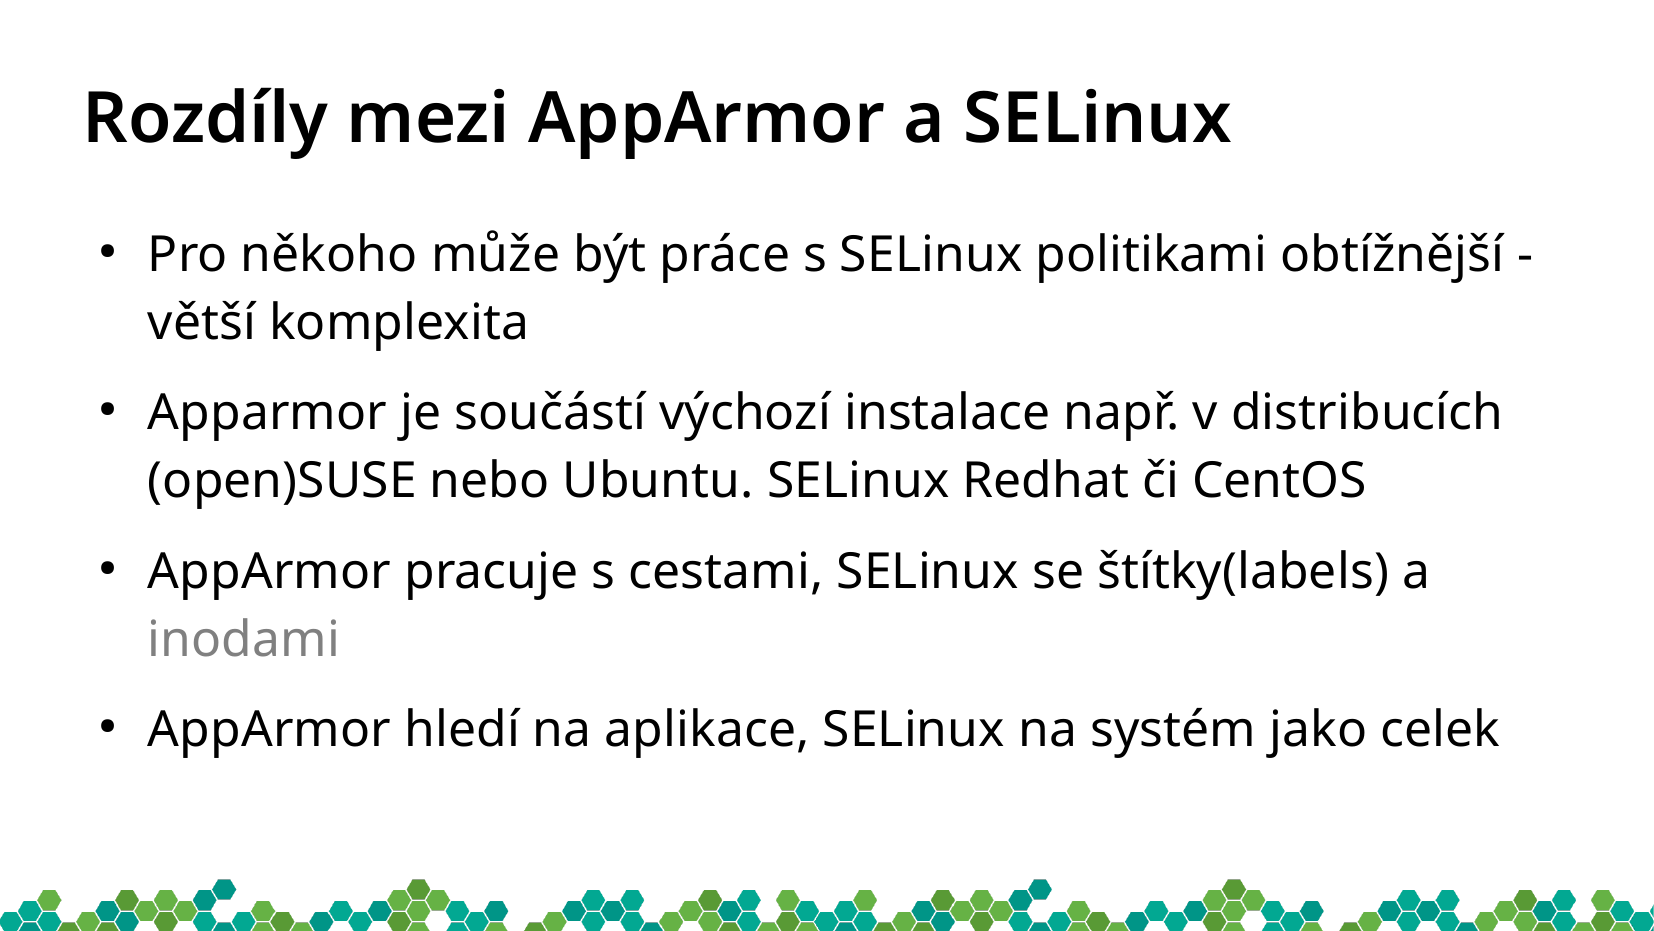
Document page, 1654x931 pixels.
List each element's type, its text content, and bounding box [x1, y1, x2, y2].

picture [0, 871, 1654, 931]
list Pro někoho může být práce s SELinux politikami obtížnější - větší komplexita Apparmor je součástí výchozí instalace např. v distribucích (open)SUSE nebo Ubuntu. SELinux Redhat či CentOS AppArmor pracuje s cestami, SELinux se štítky(labels) a inodami AppArmor hledí na aplikace, SELinux na systém jako celek [82, 217, 1571, 855]
text_box [82, 37, 1571, 193]
